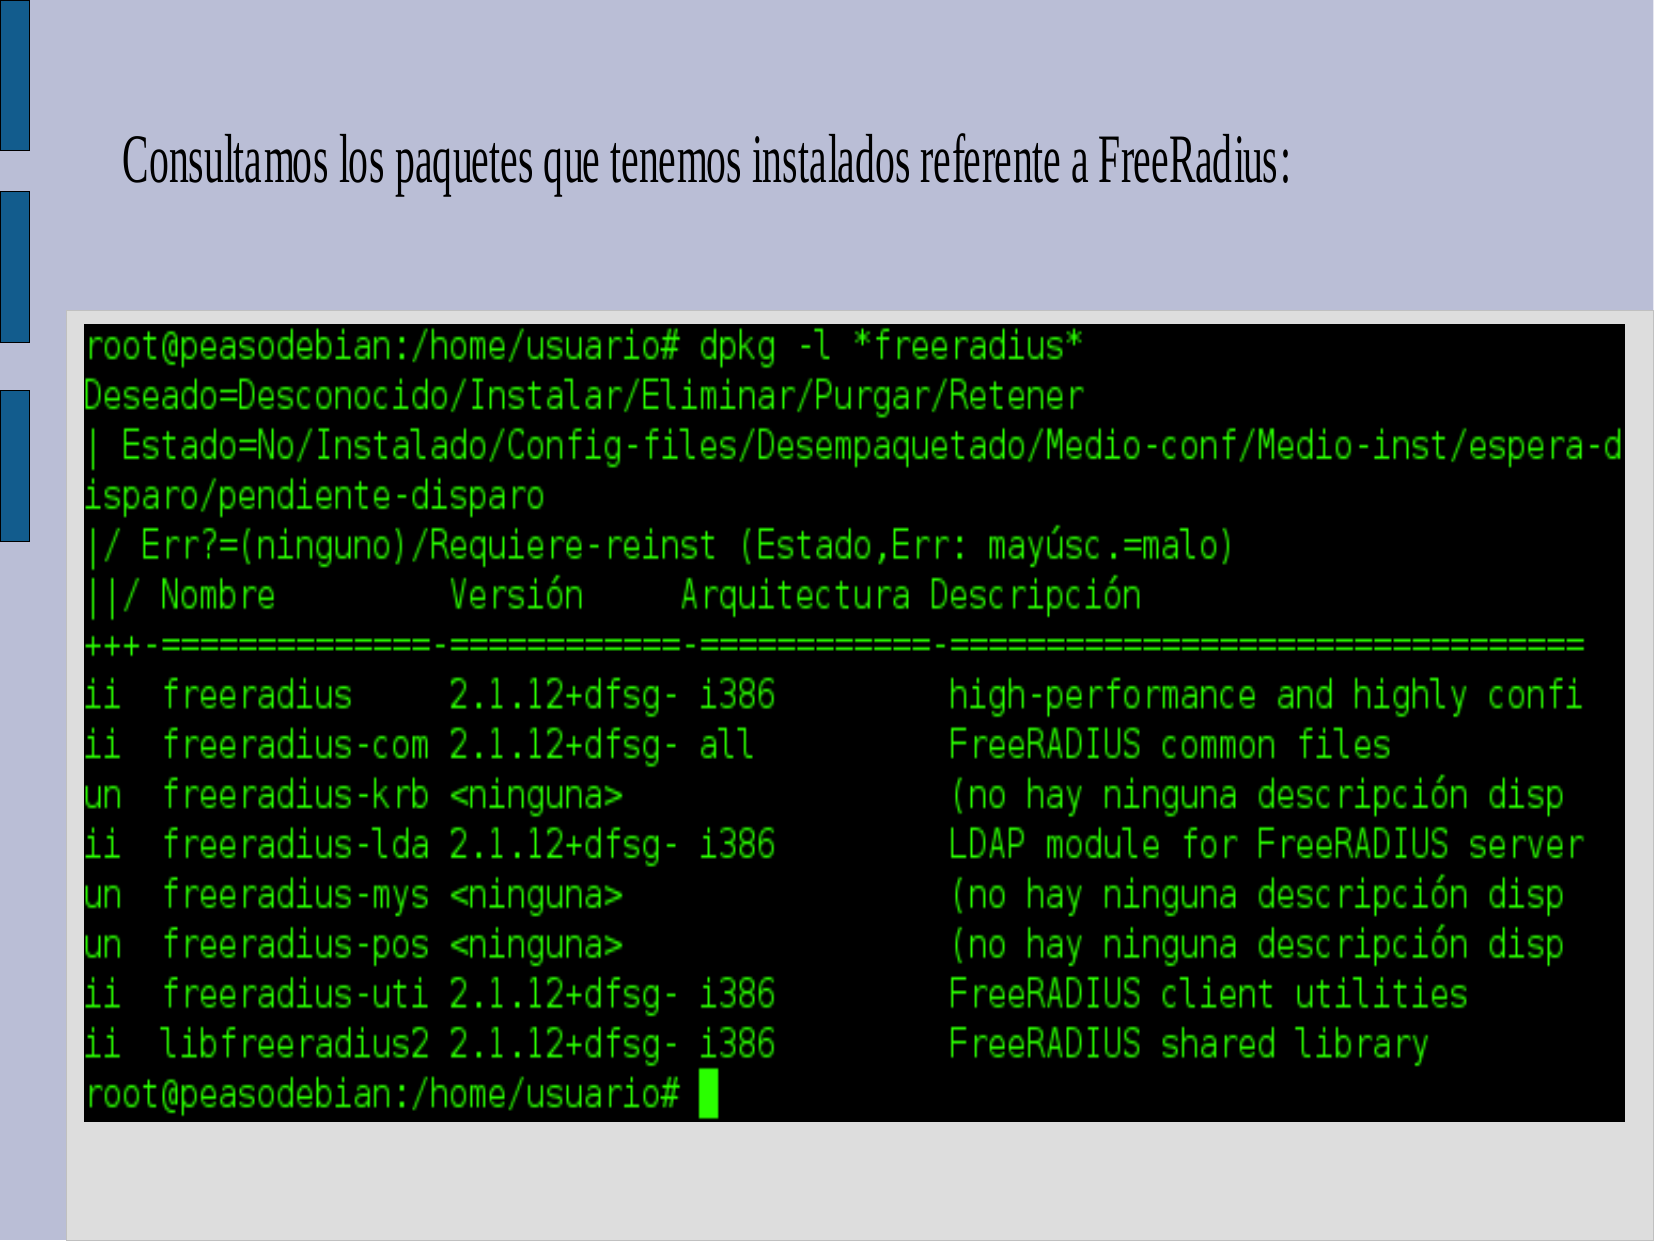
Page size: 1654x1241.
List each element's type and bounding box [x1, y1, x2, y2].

picture [84, 324, 1625, 1123]
chart [120, 118, 1654, 609]
